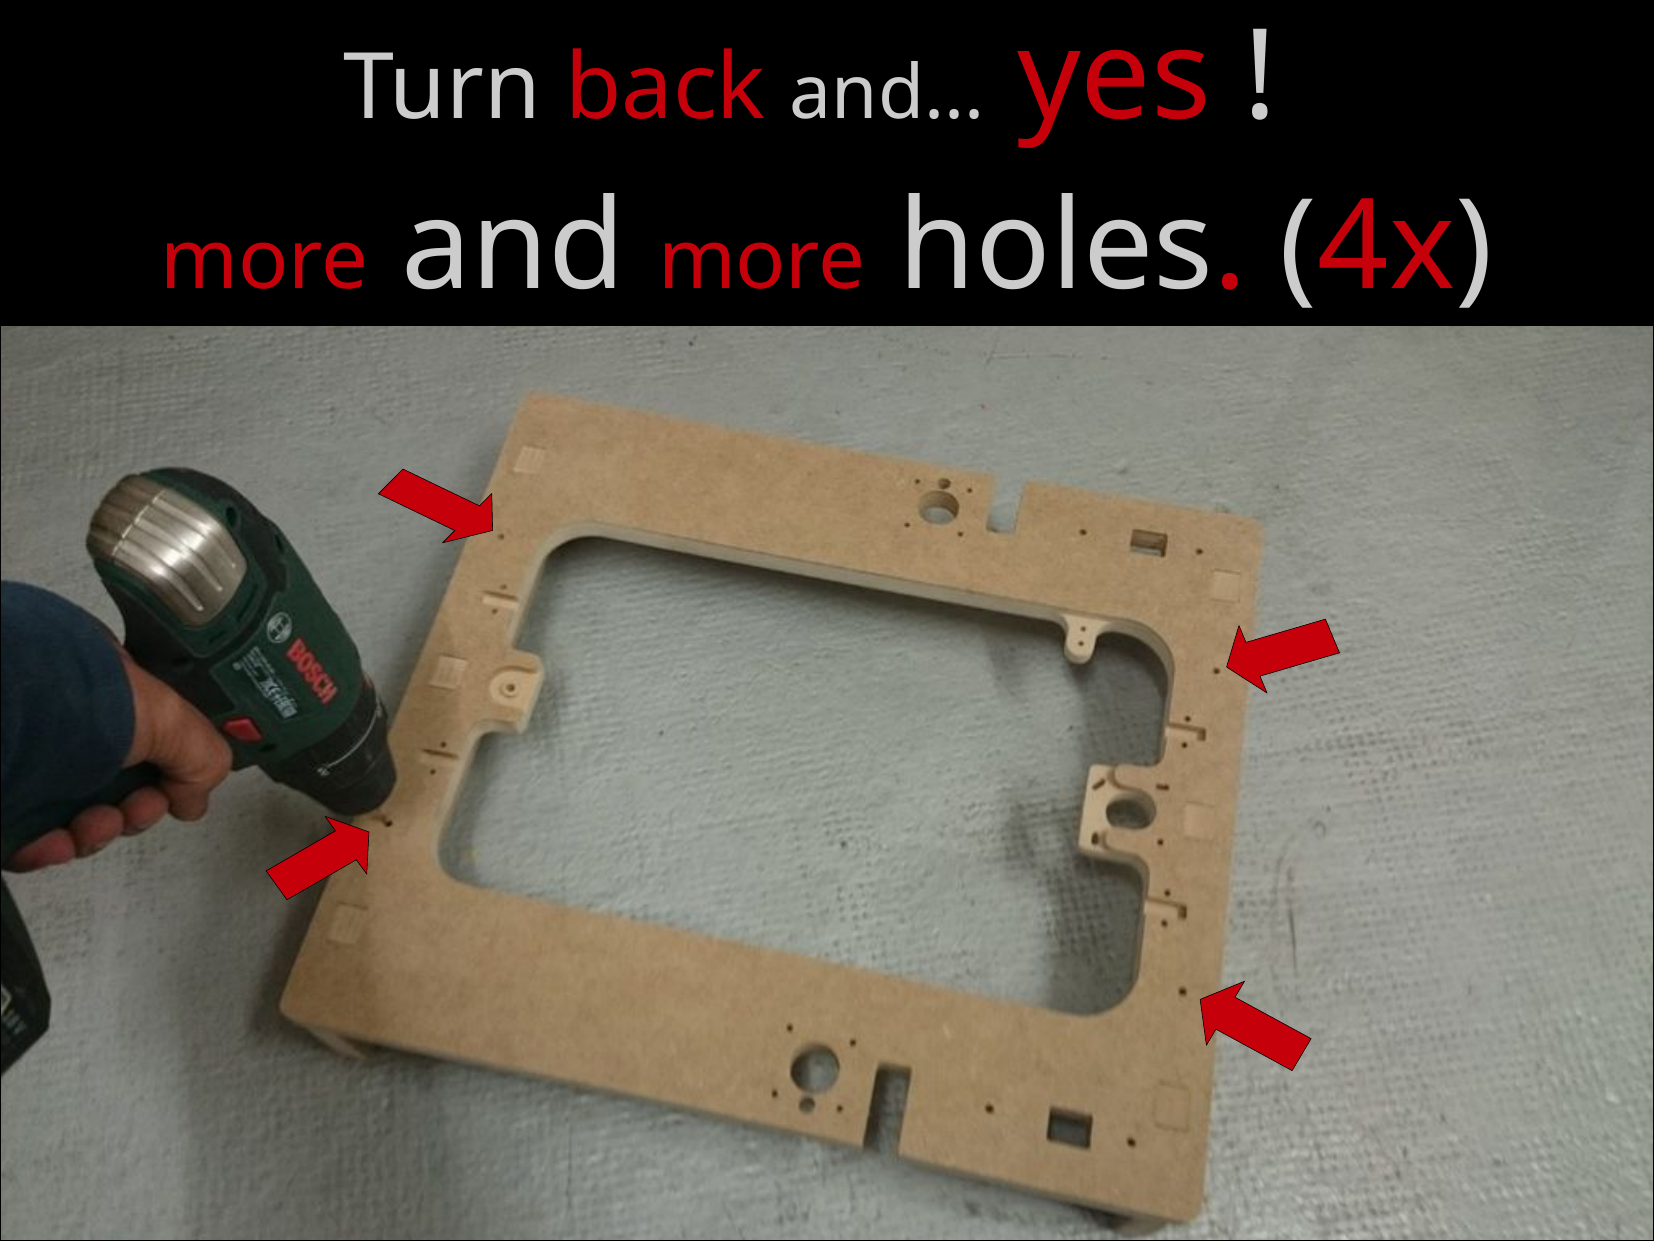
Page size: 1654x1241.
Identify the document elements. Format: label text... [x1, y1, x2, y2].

text_box [1226, 619, 1340, 694]
title Turn back and... yes ! more and more holes. (4x) [0, 0, 1654, 311]
text_box [266, 816, 369, 900]
text_box [378, 469, 493, 543]
text_box [1200, 981, 1312, 1071]
picture [0, 326, 1654, 1241]
